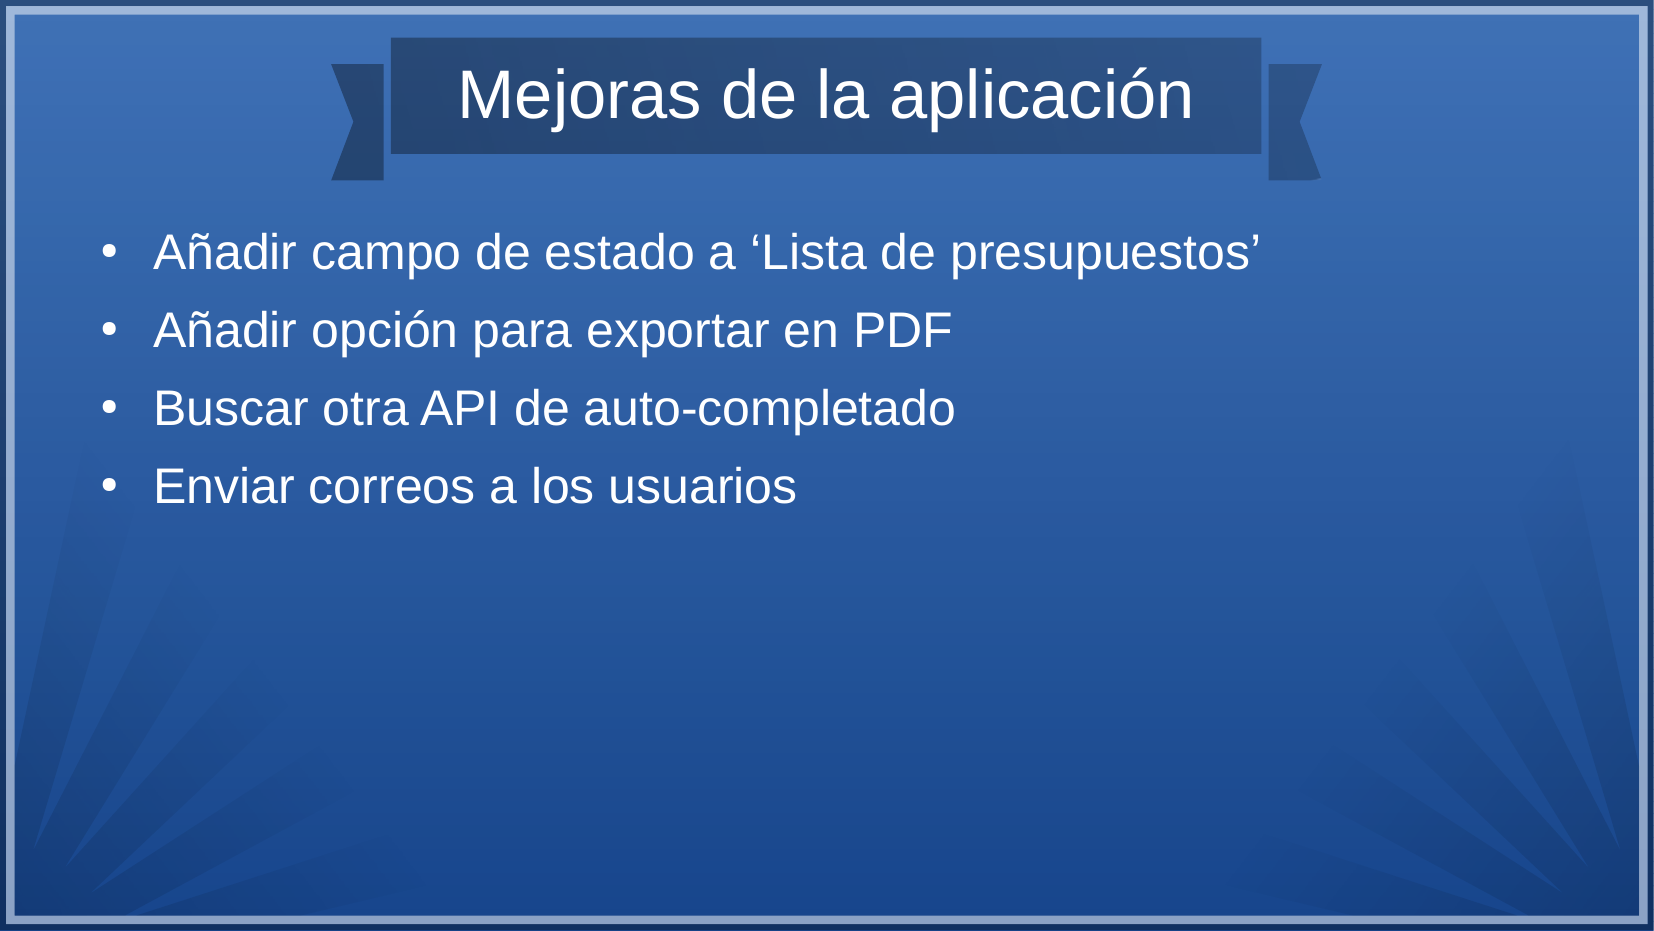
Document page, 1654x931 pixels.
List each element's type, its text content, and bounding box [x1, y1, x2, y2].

title Mejoras de la aplicación [389, 35, 1264, 154]
list Añadir campo de estado a ‘Lista de presupuestos’ Añadir opción para exportar en PDF Buscar otra API de auto-completado Enviar correos a los usuarios [82, 224, 1571, 848]
